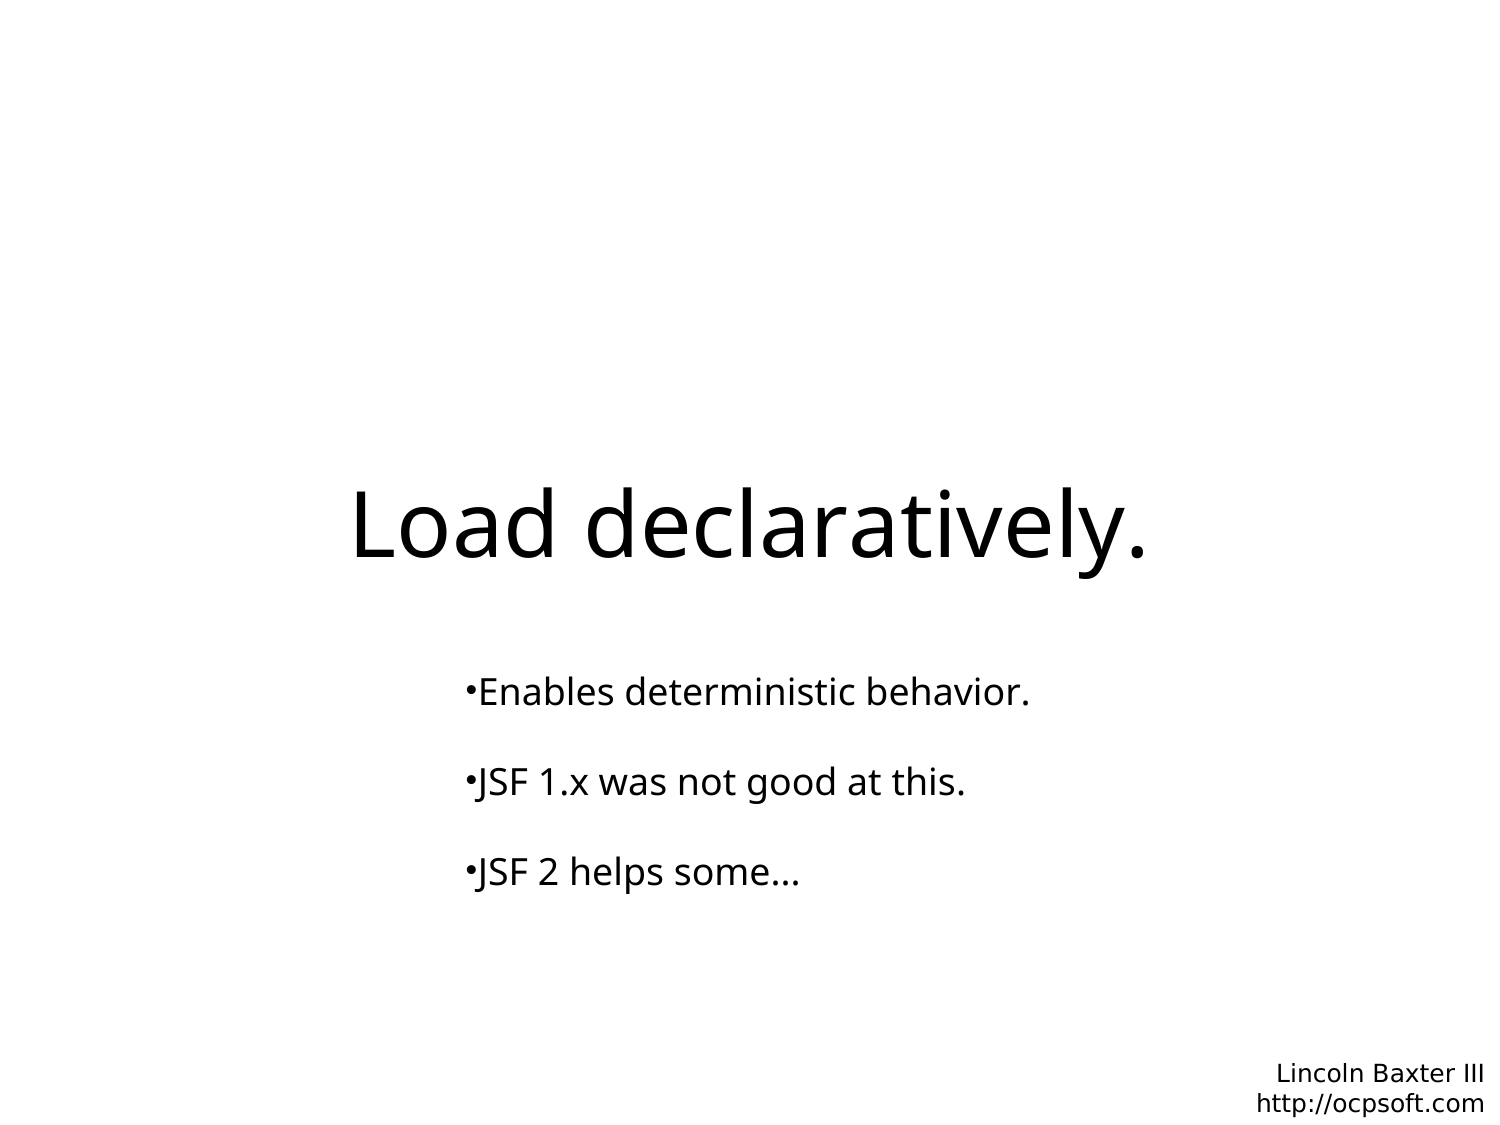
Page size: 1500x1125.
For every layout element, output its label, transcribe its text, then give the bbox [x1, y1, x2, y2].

subtitle Load declaratively. [75, 112, 1425, 931]
text_box Enables deterministic behavior. JSF 1.x was not good at this. JSF 2 helps some... [450, 660, 1088, 901]
